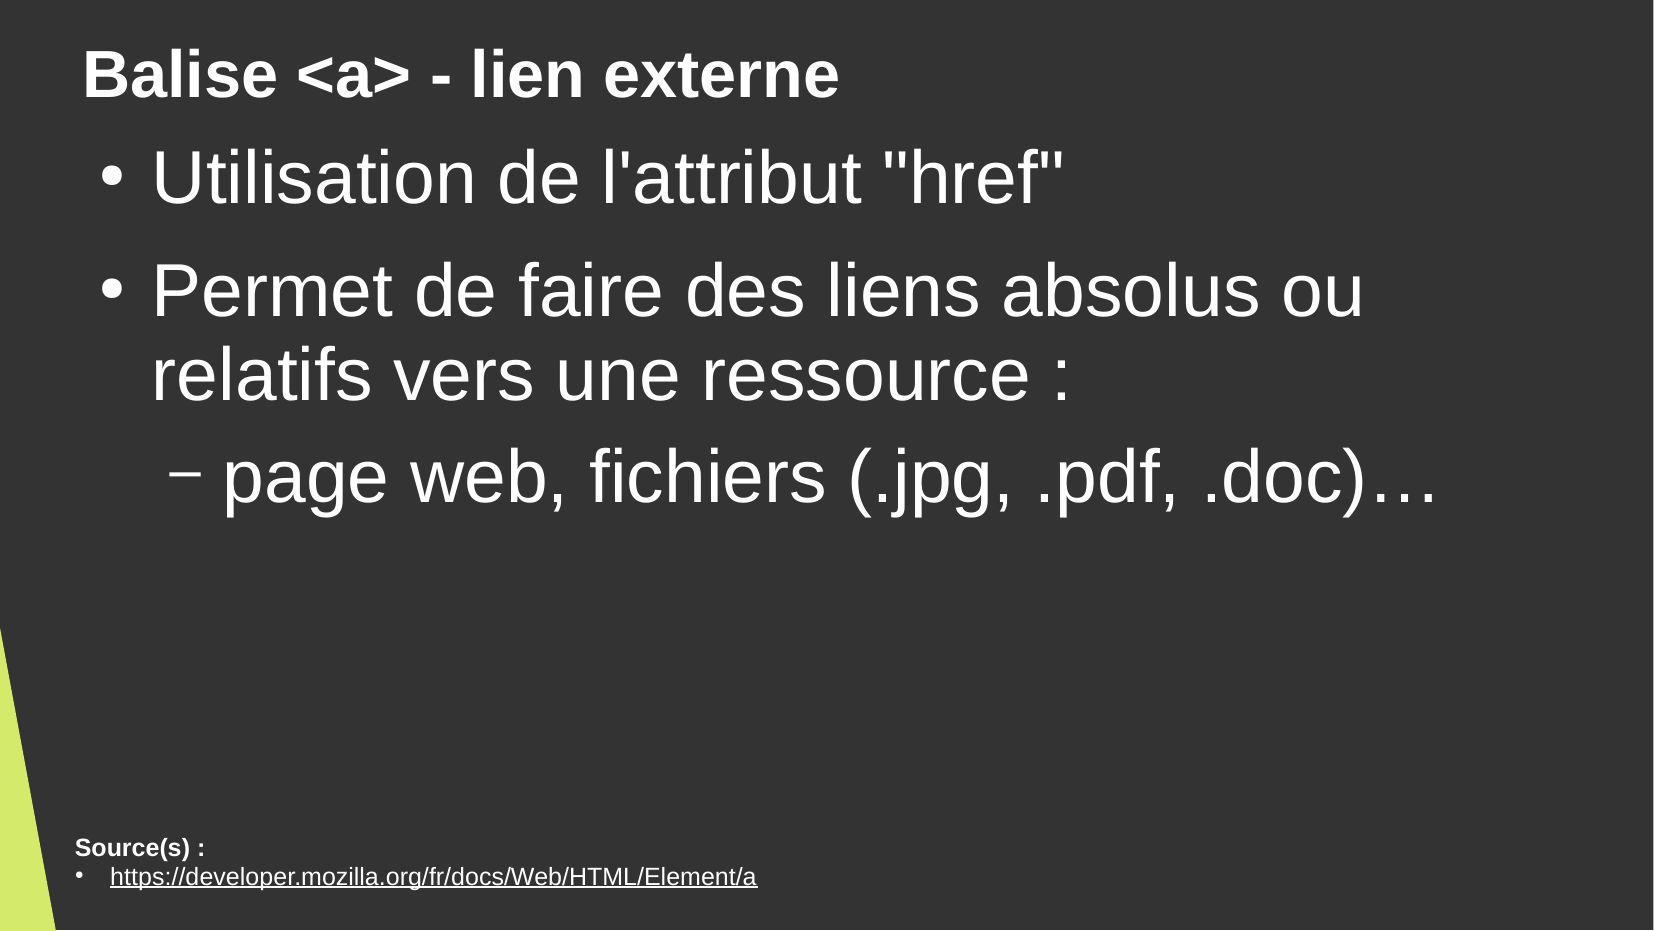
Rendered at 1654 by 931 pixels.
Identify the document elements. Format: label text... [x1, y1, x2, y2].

list Utilisation de l'attribut "href" Permet de faire des liens absolus ou relatifs vers une ressource : page web, fichiers (.jpg, .pdf, .doc)… [80, 135, 1605, 745]
text_box [0, 627, 56, 931]
title Balise <a> - lien externe [82, 37, 1571, 114]
text_box Source(s) : https://developer.mozilla.org/fr/docs/Web/HTML/Element/a [60, 826, 1546, 931]
